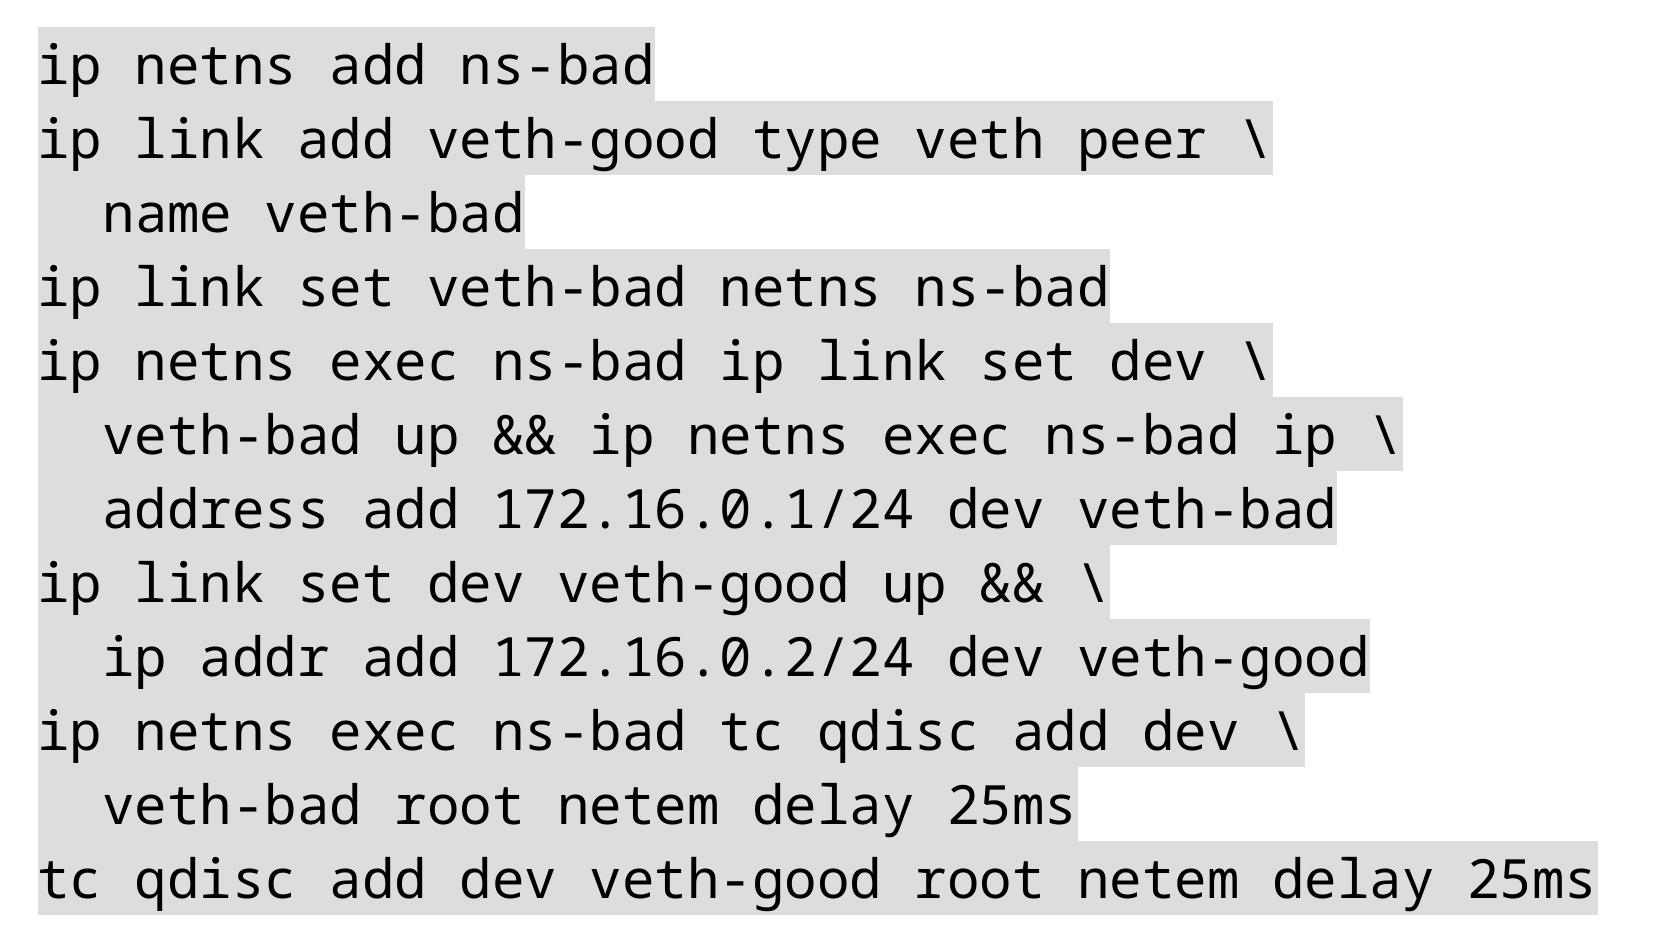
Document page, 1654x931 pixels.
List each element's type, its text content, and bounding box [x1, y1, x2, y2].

subtitle ip netns add ns-bad ip link add veth-good type veth peer \ name veth-bad ip link set veth-bad netns ns-bad ip netns exec ns-bad ip link set dev \ veth-bad up && ip netns exec ns-bad ip \ address add 172.16.0.1/24 dev veth-bad ip link set dev veth-good up && \ ip addr add 172.16.0.2/24 dev veth-good ip netns exec ns-bad tc qdisc add dev \ veth-bad root netem delay 25ms tc qdisc add dev veth-good root netem delay 25ms [37, 26, 1613, 915]
